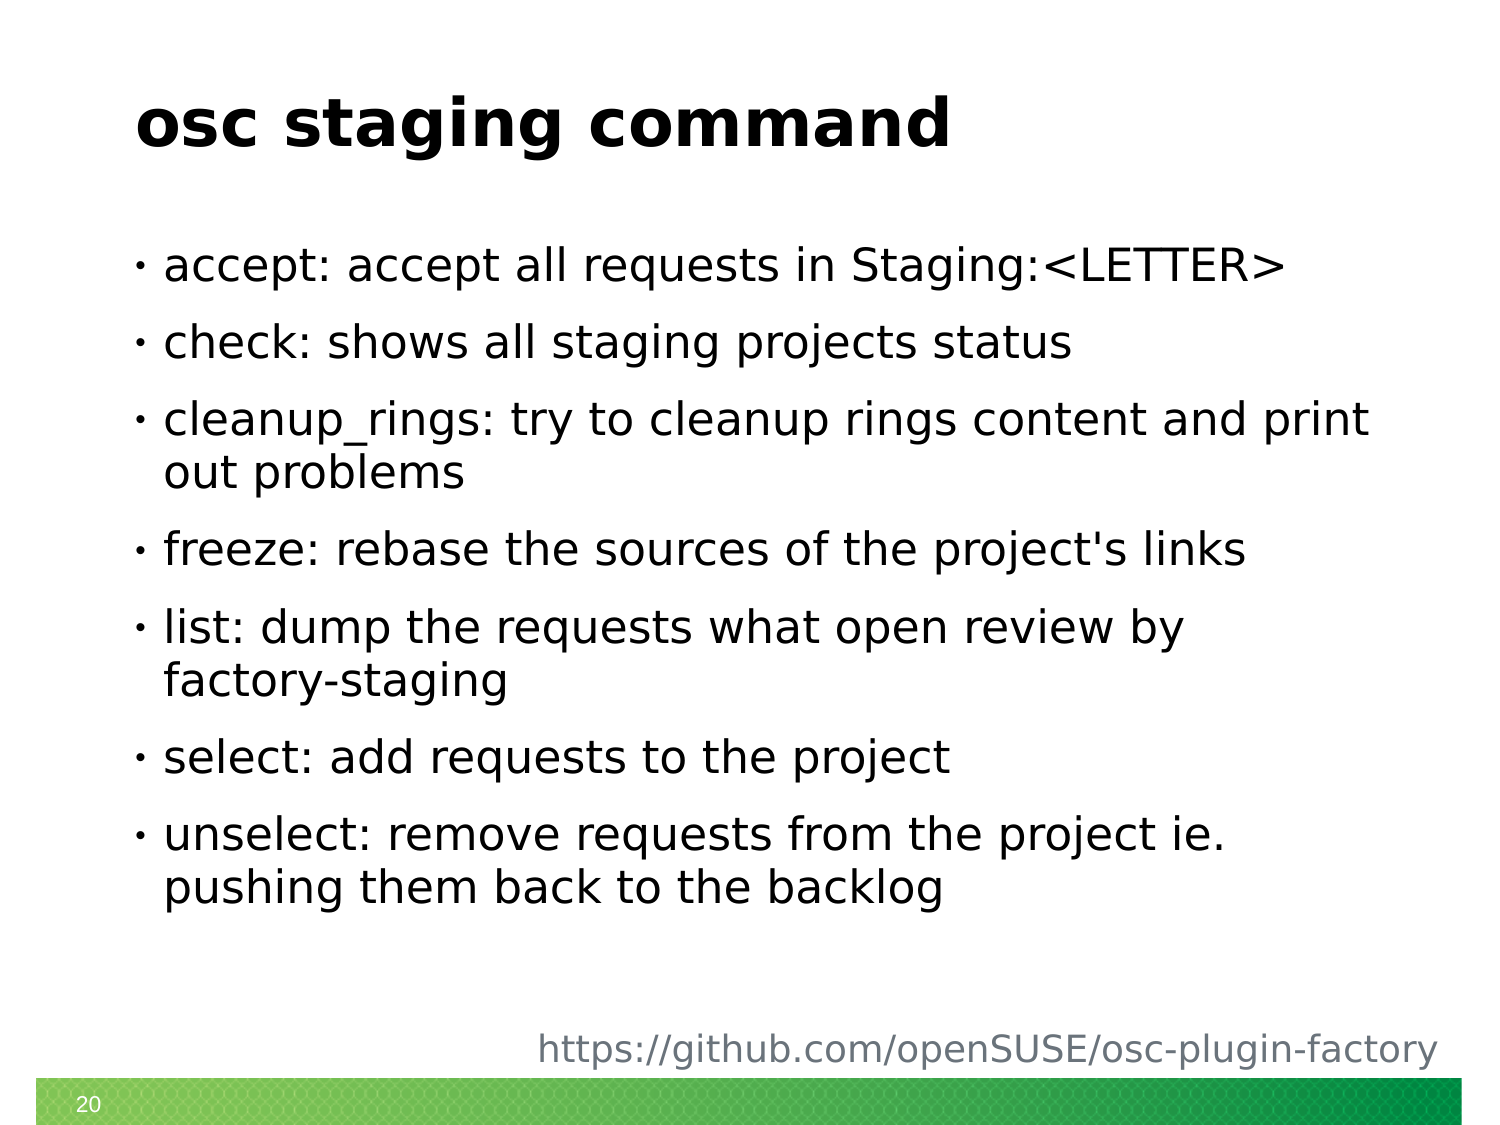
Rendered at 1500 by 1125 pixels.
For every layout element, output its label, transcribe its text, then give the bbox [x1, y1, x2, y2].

title osc staging command [135, 41, 1372, 204]
text_box https://github.com/openSUSE/osc-plugin-factory [522, 1020, 1456, 1079]
picture [36, 1078, 1462, 1125]
list accept: accept all requests in Staging:<LETTER> check: shows all staging projects status cleanup_rings: try to cleanup rings content and print out problems freeze: rebase the sources of the project's links list: dump the requests what open review by factory-staging select: add requests to the project unselect: remove requests from the project ie. pushing them back to the backlog [135, 238, 1372, 982]
